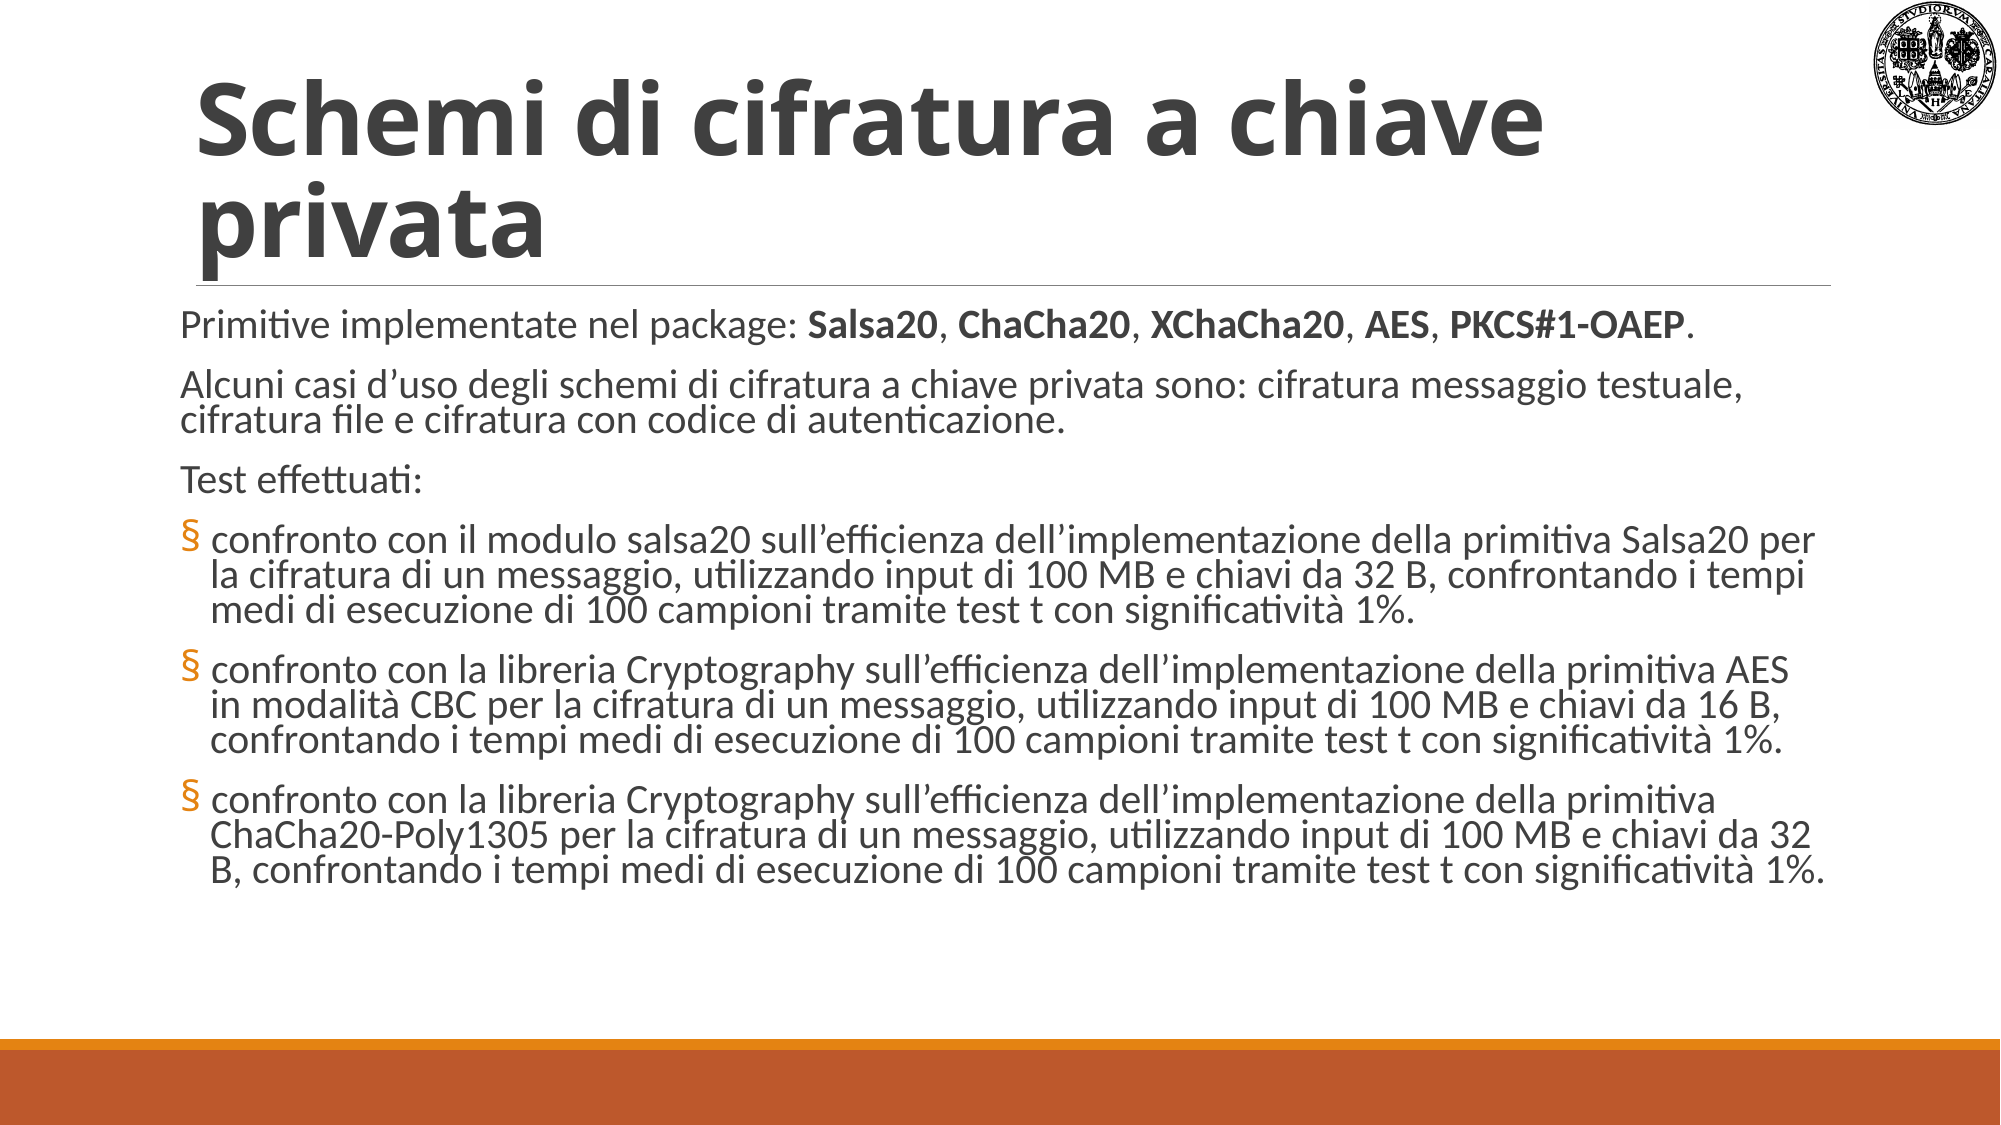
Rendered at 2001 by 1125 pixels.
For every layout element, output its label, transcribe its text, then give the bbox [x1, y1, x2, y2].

picture [1869, 0, 2000, 129]
title Schemi di cifratura a chiave privata [180, 47, 1831, 286]
list Primitive implementate nel package: Salsa20, ChaCha20, XChaCha20, AES, PKCS#1-OAEP. Alcuni casi d’uso degli schemi di cifratura a chiave privata sono: cifratura messaggio testuale, cifratura file e cifratura con codice di autenticazione. Test effettuati: confronto con il modulo salsa20 sull’efficienza dell’implementazione della primitiva Salsa20 per la cifratura di un messaggio, utilizzando input di 100 MB e chiavi da 32 B, confrontando i tempi medi di esecuzione di 100 campioni tramite test t con significatività 1%. confronto con la libreria Cryptography sull’efficienza dell’implementazione della primitiva AES in modalità CBC per la cifratura di un messaggio, utilizzando input di 100 MB e chiavi da 16 B, confrontando i tempi medi di esecuzione di 100 campioni tramite test t con significatività 1%. confronto con la libreria Cryptography sull’efficienza dell’implementazione della primitiva ChaCha20-Poly1305 per la cifratura di un messaggio, utilizzando input di 100 MB e chiavi da 32 B, confrontando i tempi medi di esecuzione di 100 campioni tramite test t con significatività 1%. [180, 302, 1831, 963]
